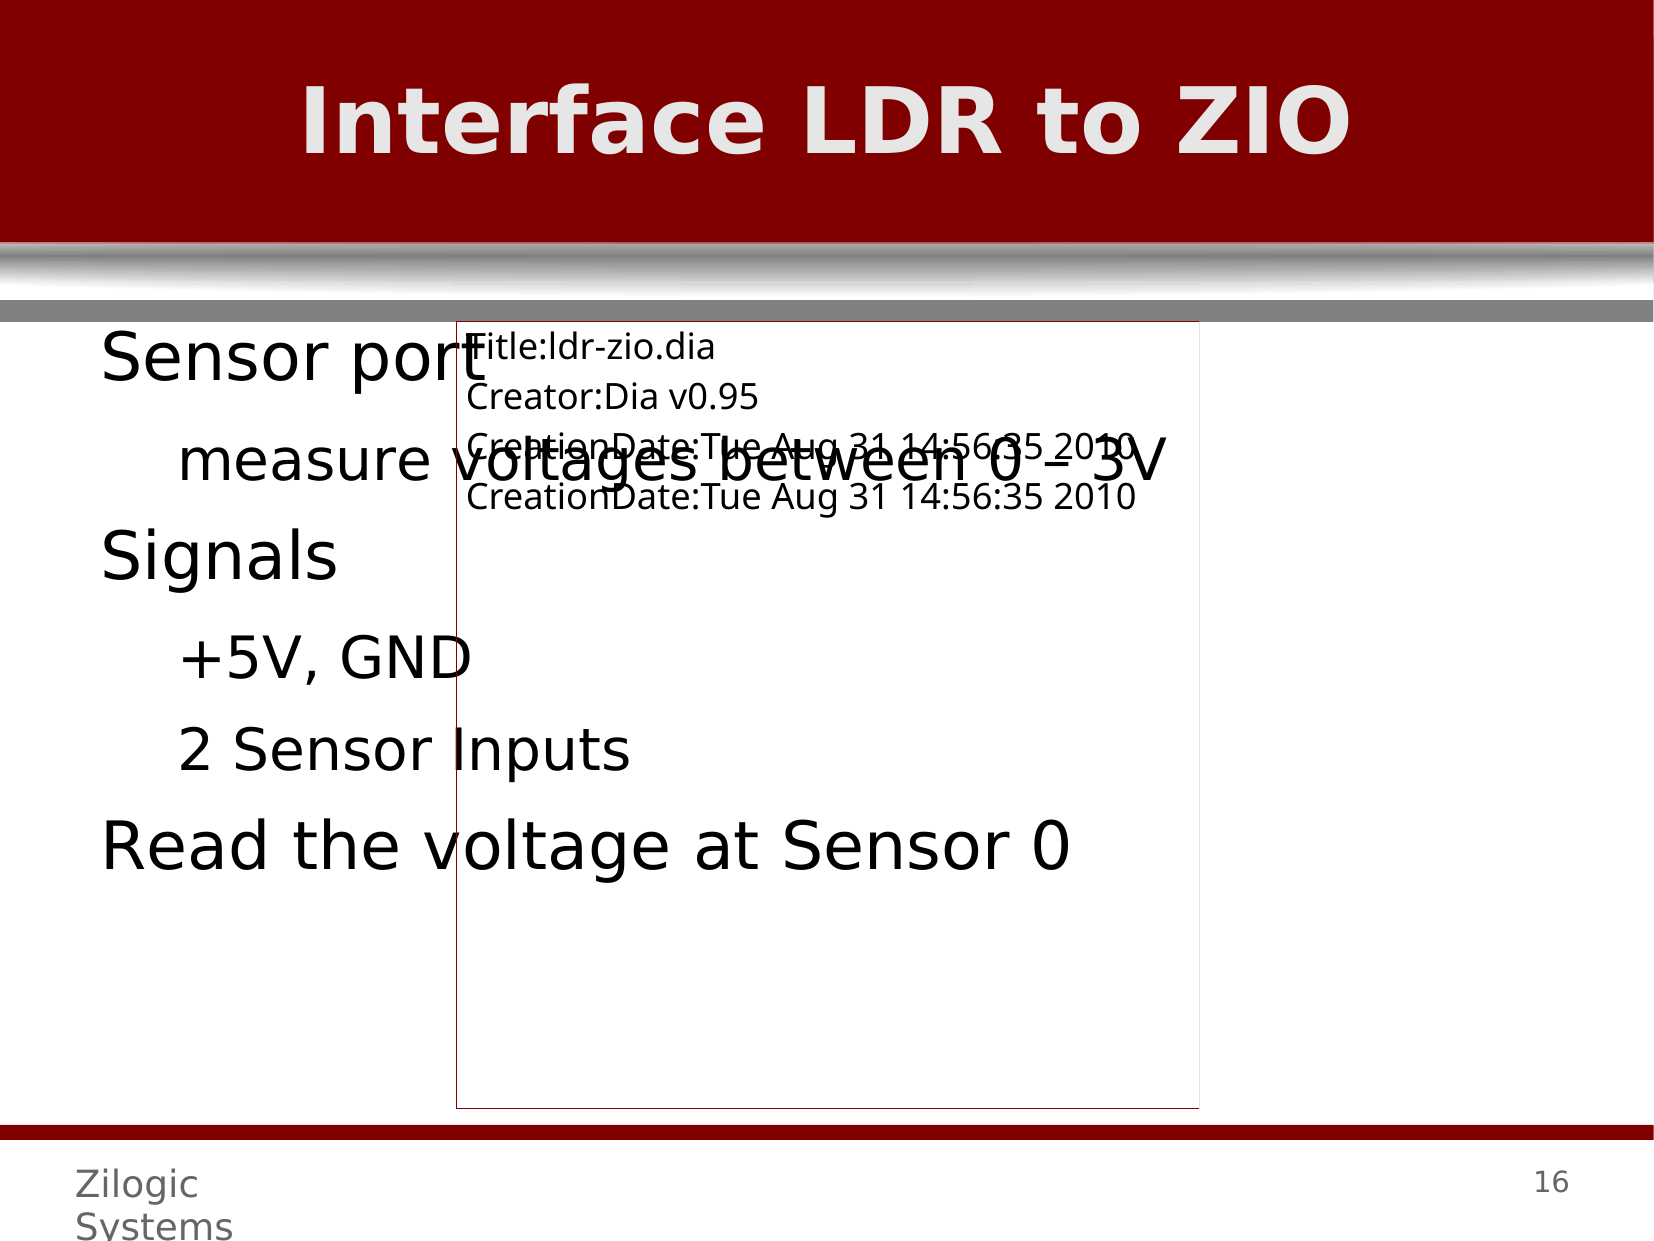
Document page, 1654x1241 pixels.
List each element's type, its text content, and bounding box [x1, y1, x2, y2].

title Interface LDR to ZIO [82, 26, 1571, 218]
list Sensor port measure voltages between 0 – 3V Signals +5V, GND 2 Sensor Inputs Read the voltage at Sensor 0 [82, 318, 809, 1094]
picture [845, 328, 1572, 1099]
list Sensor port measure voltages between 0 – 3V Signals +5V, GND 2 Sensor Inputs Read the voltage at Sensor 0 [457, 322, 809, 1094]
